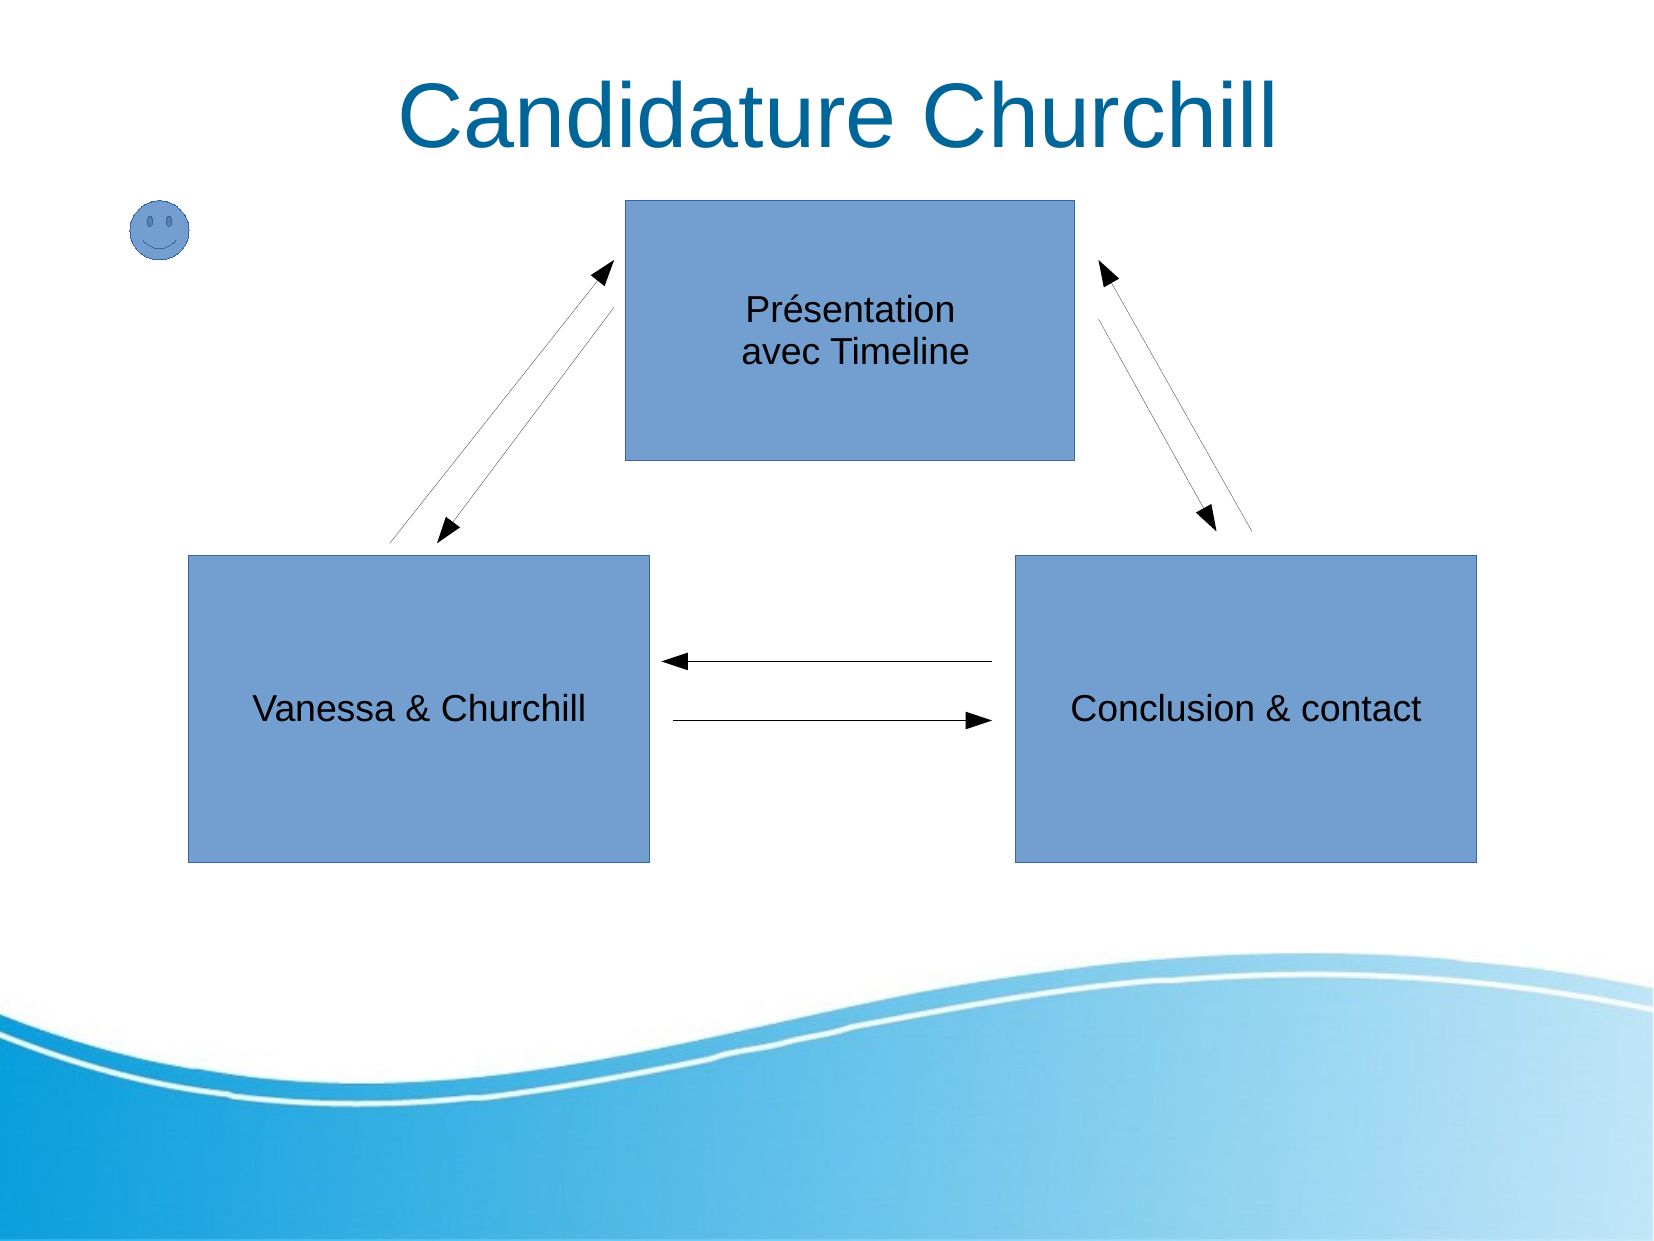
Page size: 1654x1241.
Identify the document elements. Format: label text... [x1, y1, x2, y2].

text_box Présentation avec Timeline [625, 200, 1075, 461]
text_box [129, 200, 190, 260]
text_box Vanessa & Churchill [188, 555, 650, 863]
title Candidature Churchill [94, 11, 1583, 219]
text_box Conclusion & contact [1015, 555, 1477, 863]
picture [0, 952, 1654, 1241]
